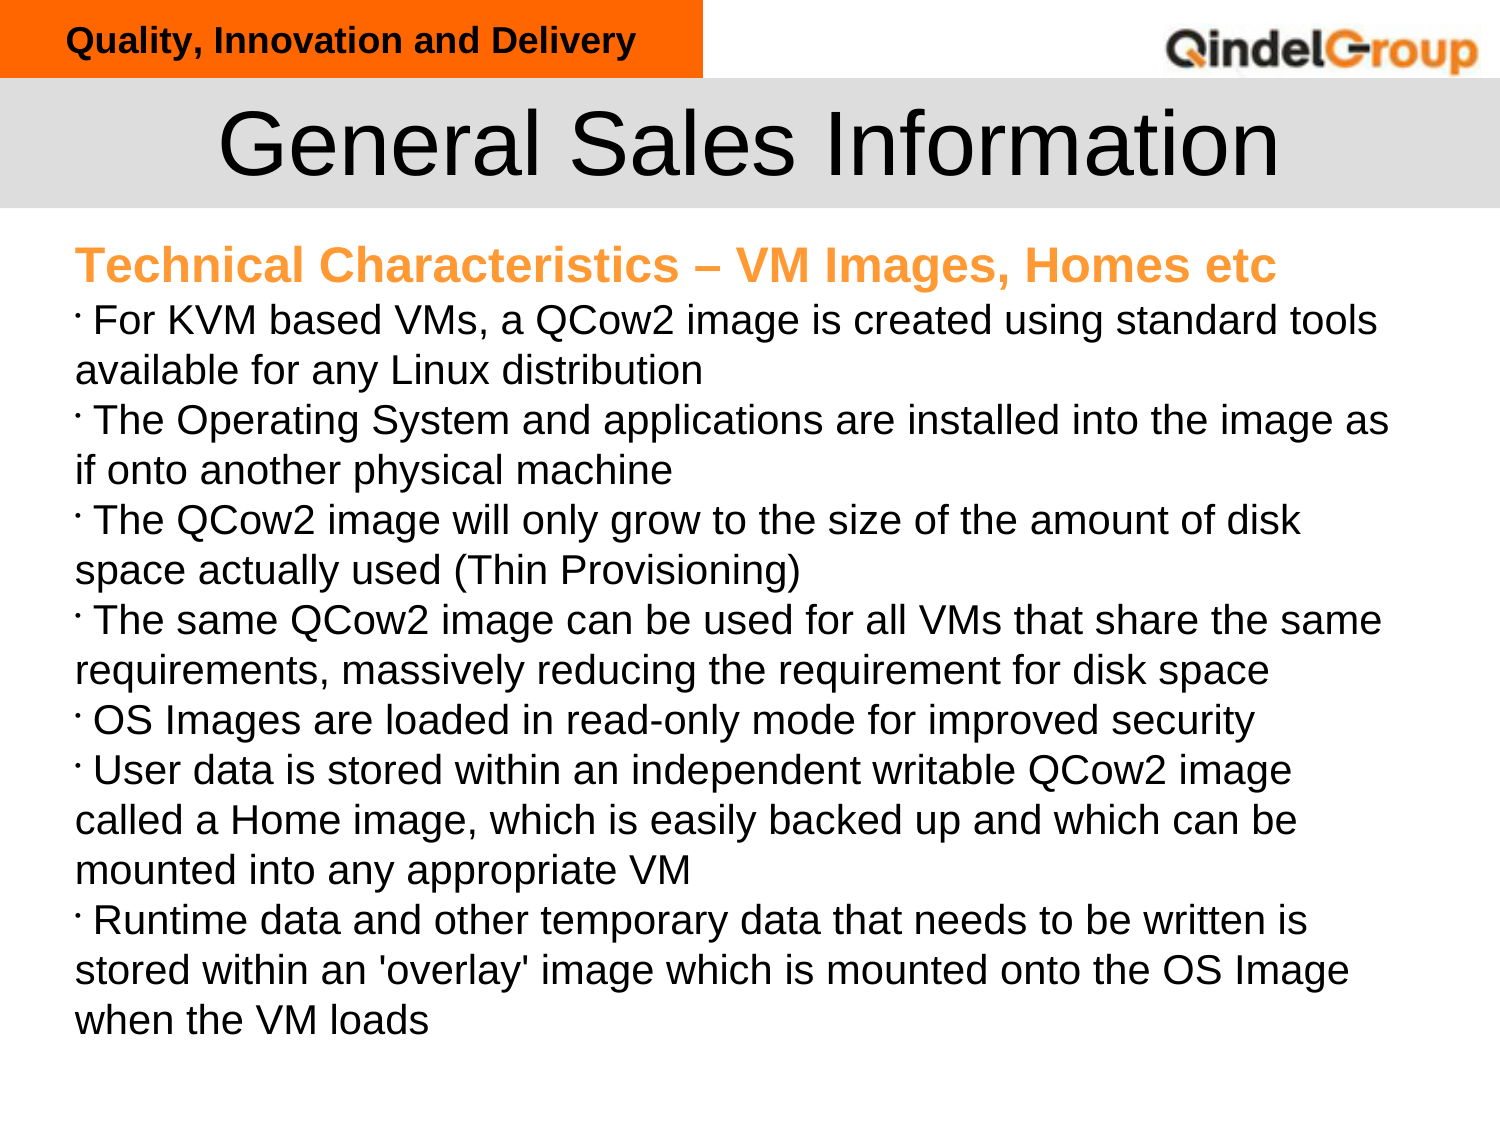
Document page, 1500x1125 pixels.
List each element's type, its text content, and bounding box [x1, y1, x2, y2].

picture [1163, 23, 1481, 78]
title General Sales Information [75, 45, 1426, 224]
text_box Technical Characteristics – VM Images, Homes etc For KVM based VMs, a QCow2 image is created using standard tools available for any Linux distribution The Operating System and applications are installed into the image as if onto another physical machine The QCow2 image will only grow to the size of the amount of disk space actually used (Thin Provisioning) The same QCow2 image can be used for all VMs that share the same requirements, massively reducing the requirement for disk space OS Images are loaded in read-only mode for improved security User data is stored within an independent writable QCow2 image called a Home image, which is easily backed up and which can be mounted into any appropriate VM Runtime data and other temporary data that needs to be written is stored within an 'overlay' image which is mounted onto the OS Image when the VM loads [60, 224, 1426, 1051]
